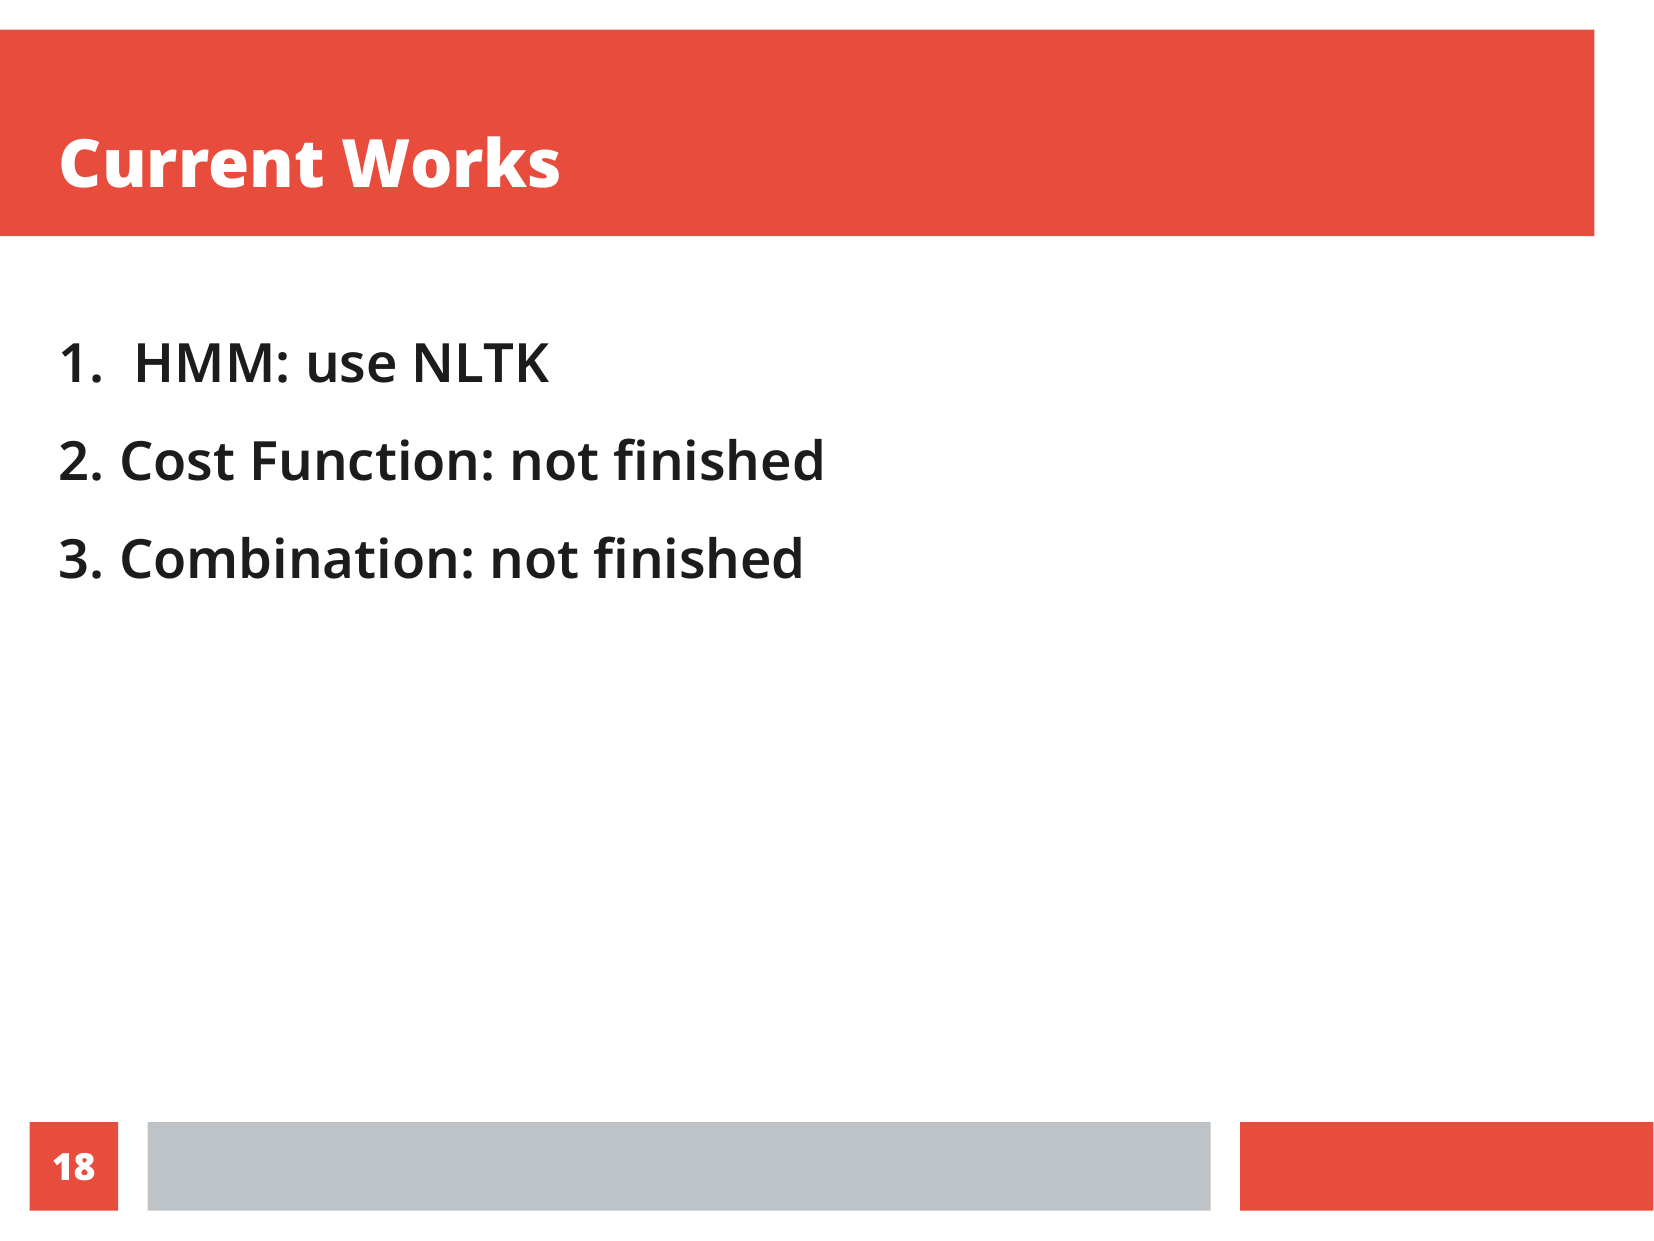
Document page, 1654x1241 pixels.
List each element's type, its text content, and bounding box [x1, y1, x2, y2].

list 1. HMM: use NLTK 2. Cost Function: not finished 3. Combination: not finished [59, 324, 1565, 1093]
title Current Works [59, 59, 1595, 207]
